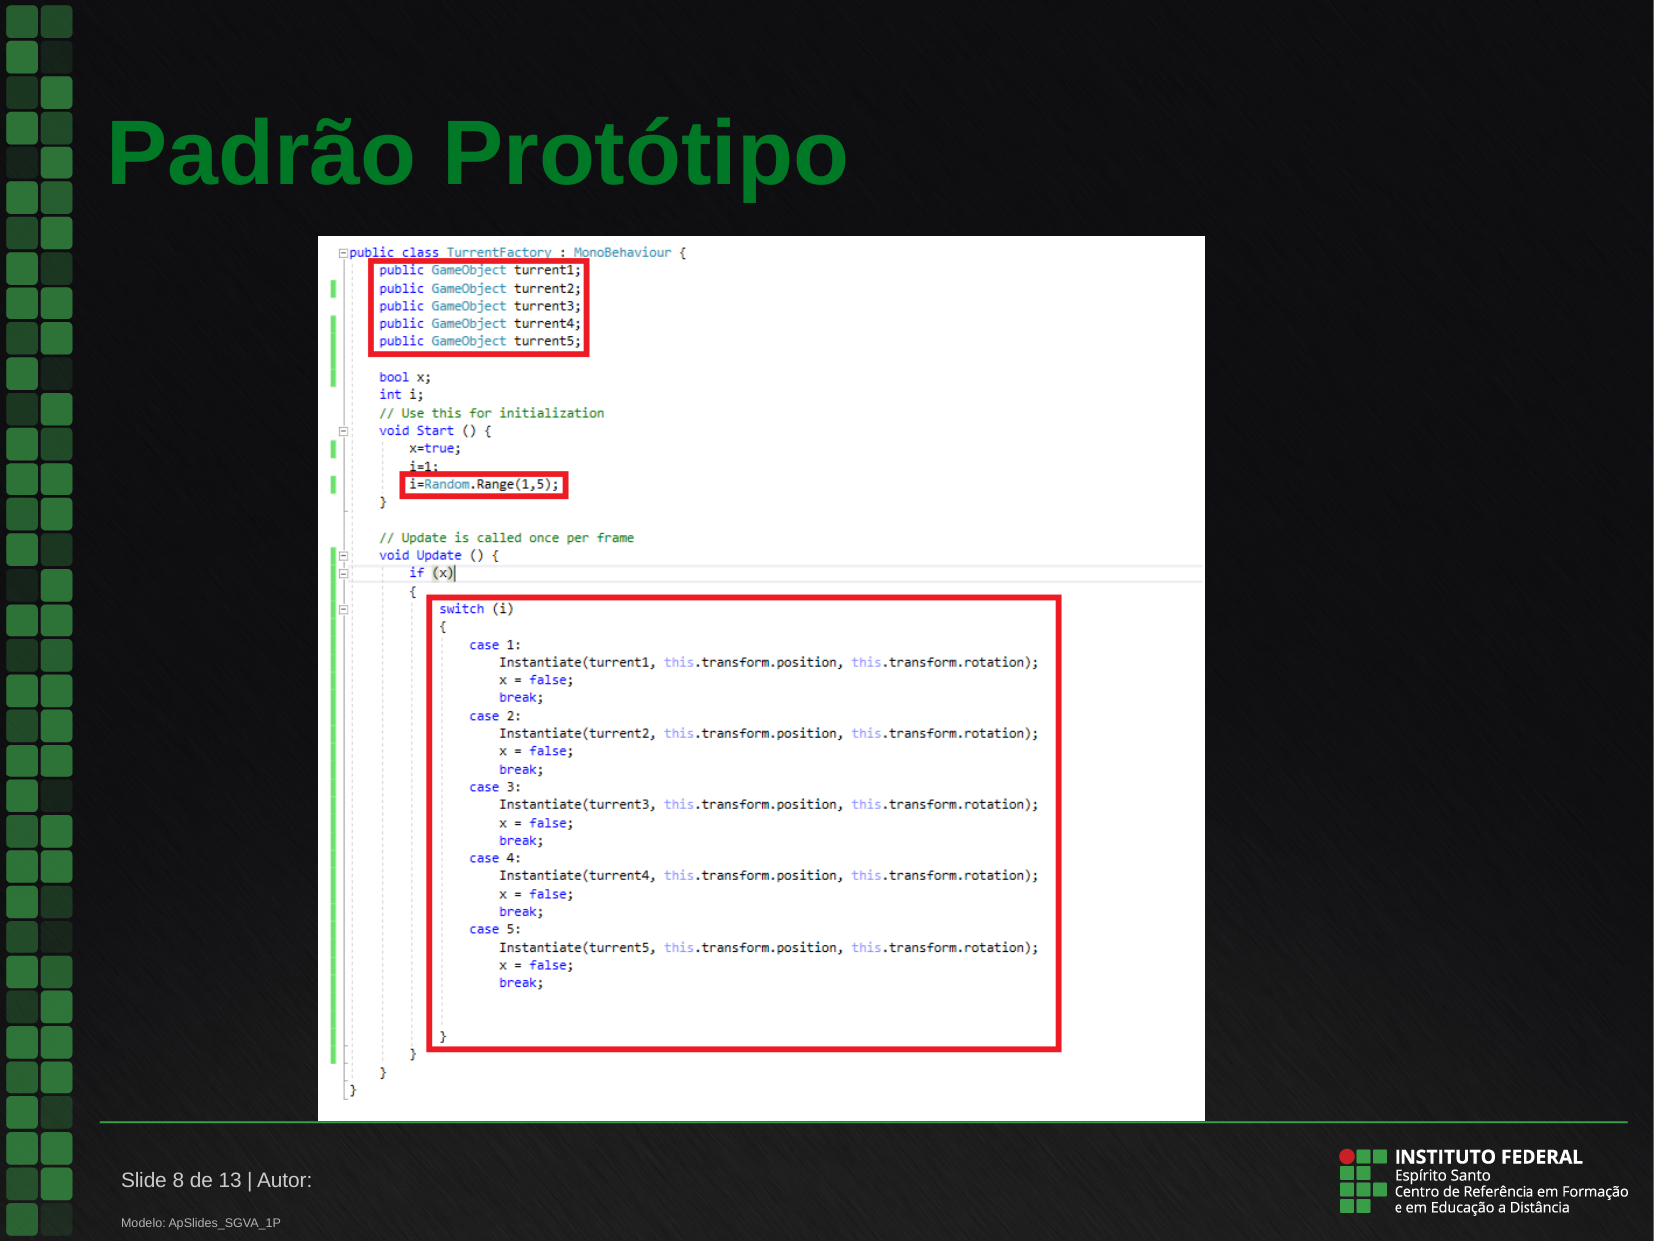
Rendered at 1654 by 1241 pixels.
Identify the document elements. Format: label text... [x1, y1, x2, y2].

picture [0, 0, 1654, 1241]
title Padrão Protótipo [106, 49, 1571, 257]
